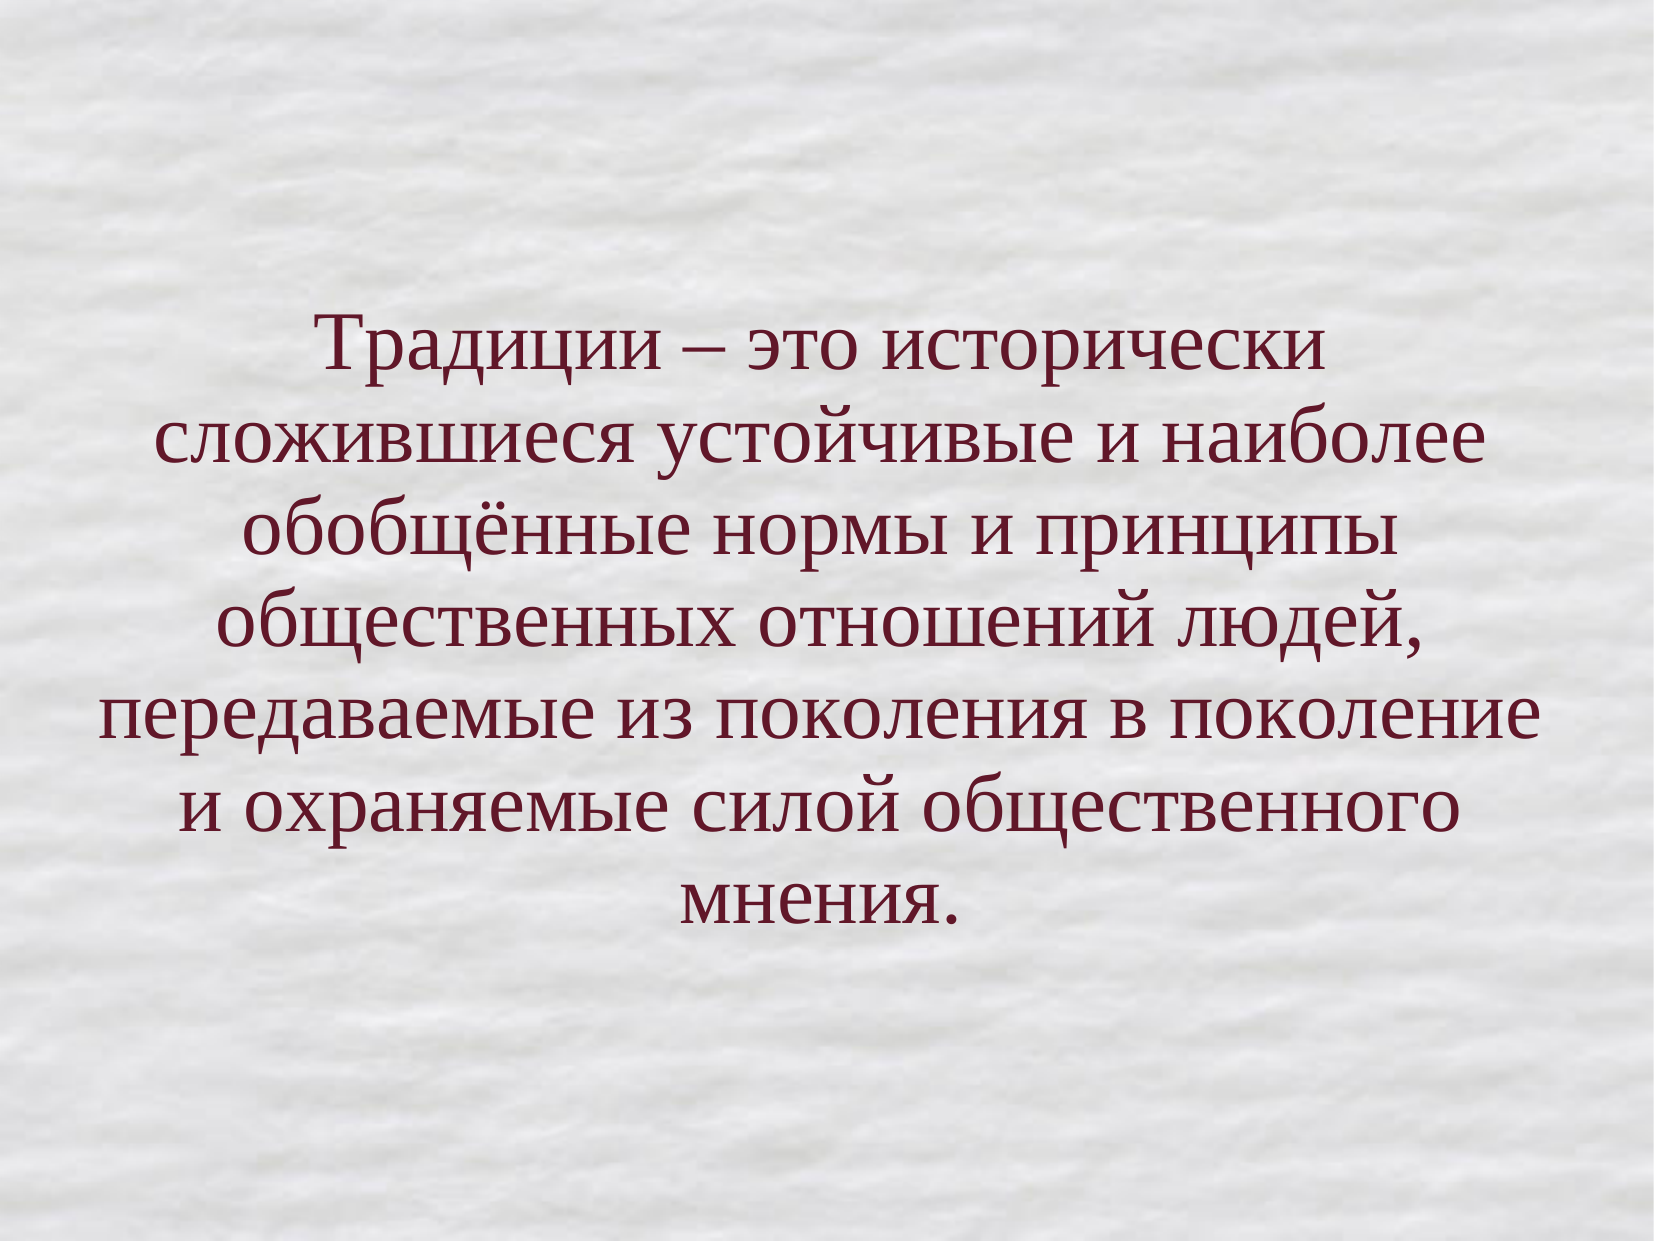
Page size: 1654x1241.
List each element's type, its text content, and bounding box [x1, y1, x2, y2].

picture [0, 0, 1654, 1241]
title Традиции – это исторически сложившиеся устойчивые и наиболее обобщённые нормы и принципы общественных отношений людей, передаваемые из поколения в поколение и охраняемые силой общественного мнения. [76, 295, 1566, 942]
